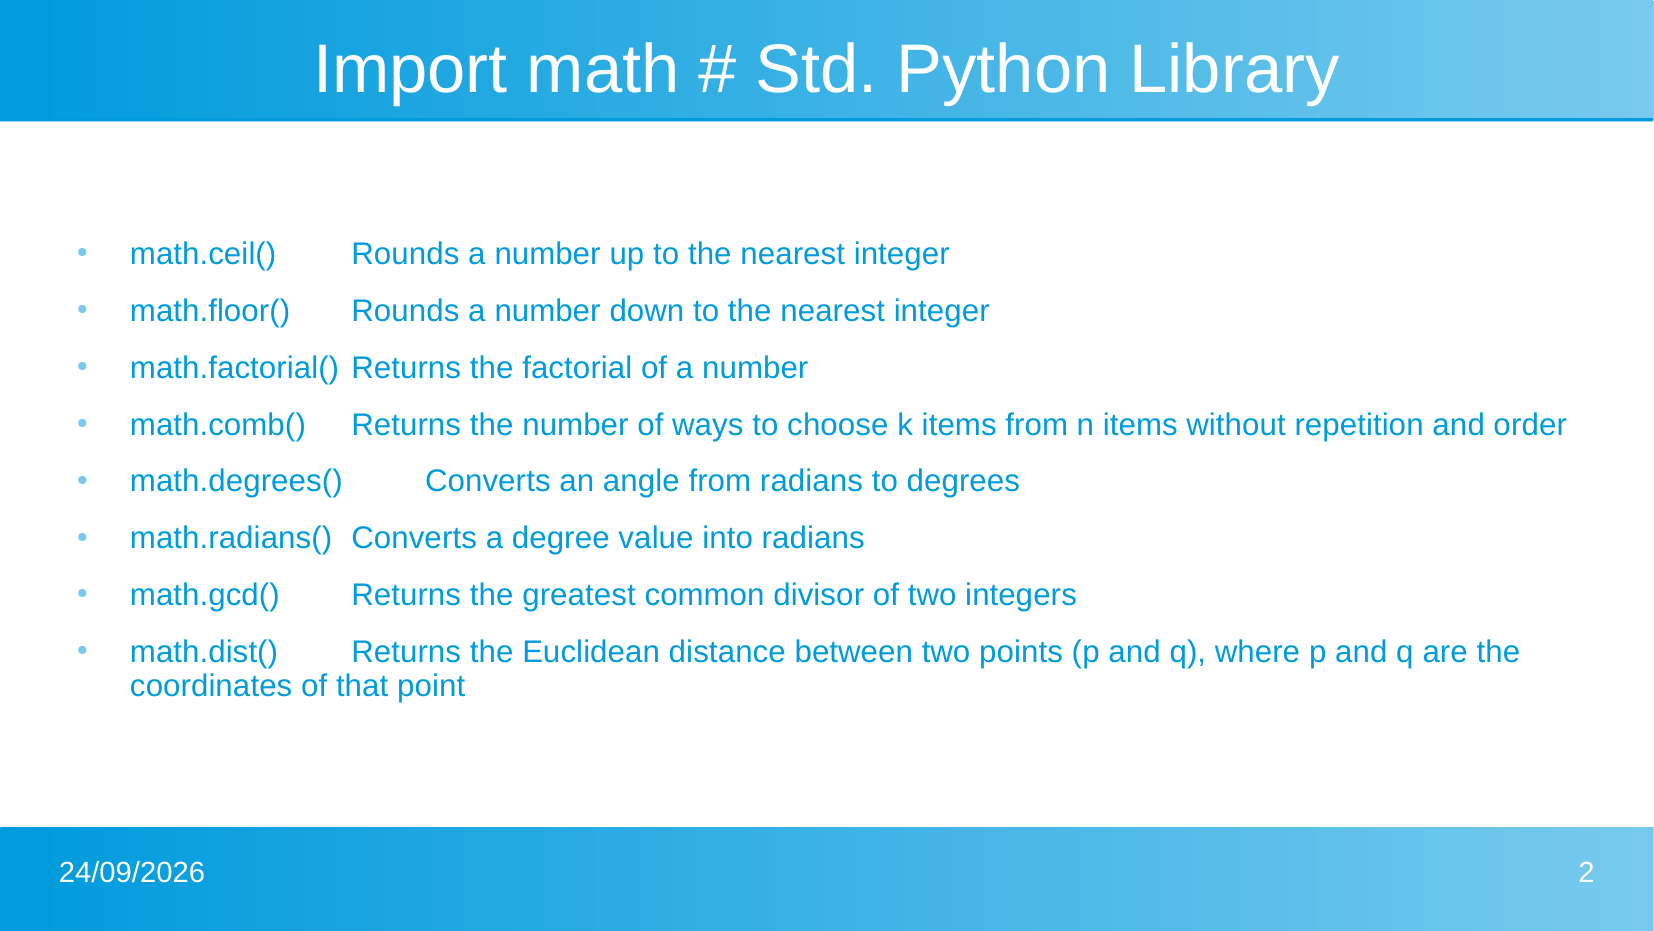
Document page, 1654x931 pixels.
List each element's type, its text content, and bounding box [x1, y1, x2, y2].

title Import math # Std. Python Library [59, 29, 1595, 108]
list math.ceil() Rounds a number up to the nearest integer math.floor() Rounds a number down to the nearest integer math.factorial() Returns the factorial of a number math.comb() Returns the number of ways to choose k items from n items without repetition and order math.degrees() Converts an angle from radians to degrees math.radians() Converts a degree value into radians math.gcd() Returns the greatest common divisor of two integers math.dist() Returns the Euclidean distance between two points (p and q), where p and q are the coordinates of that point [59, 177, 1595, 768]
